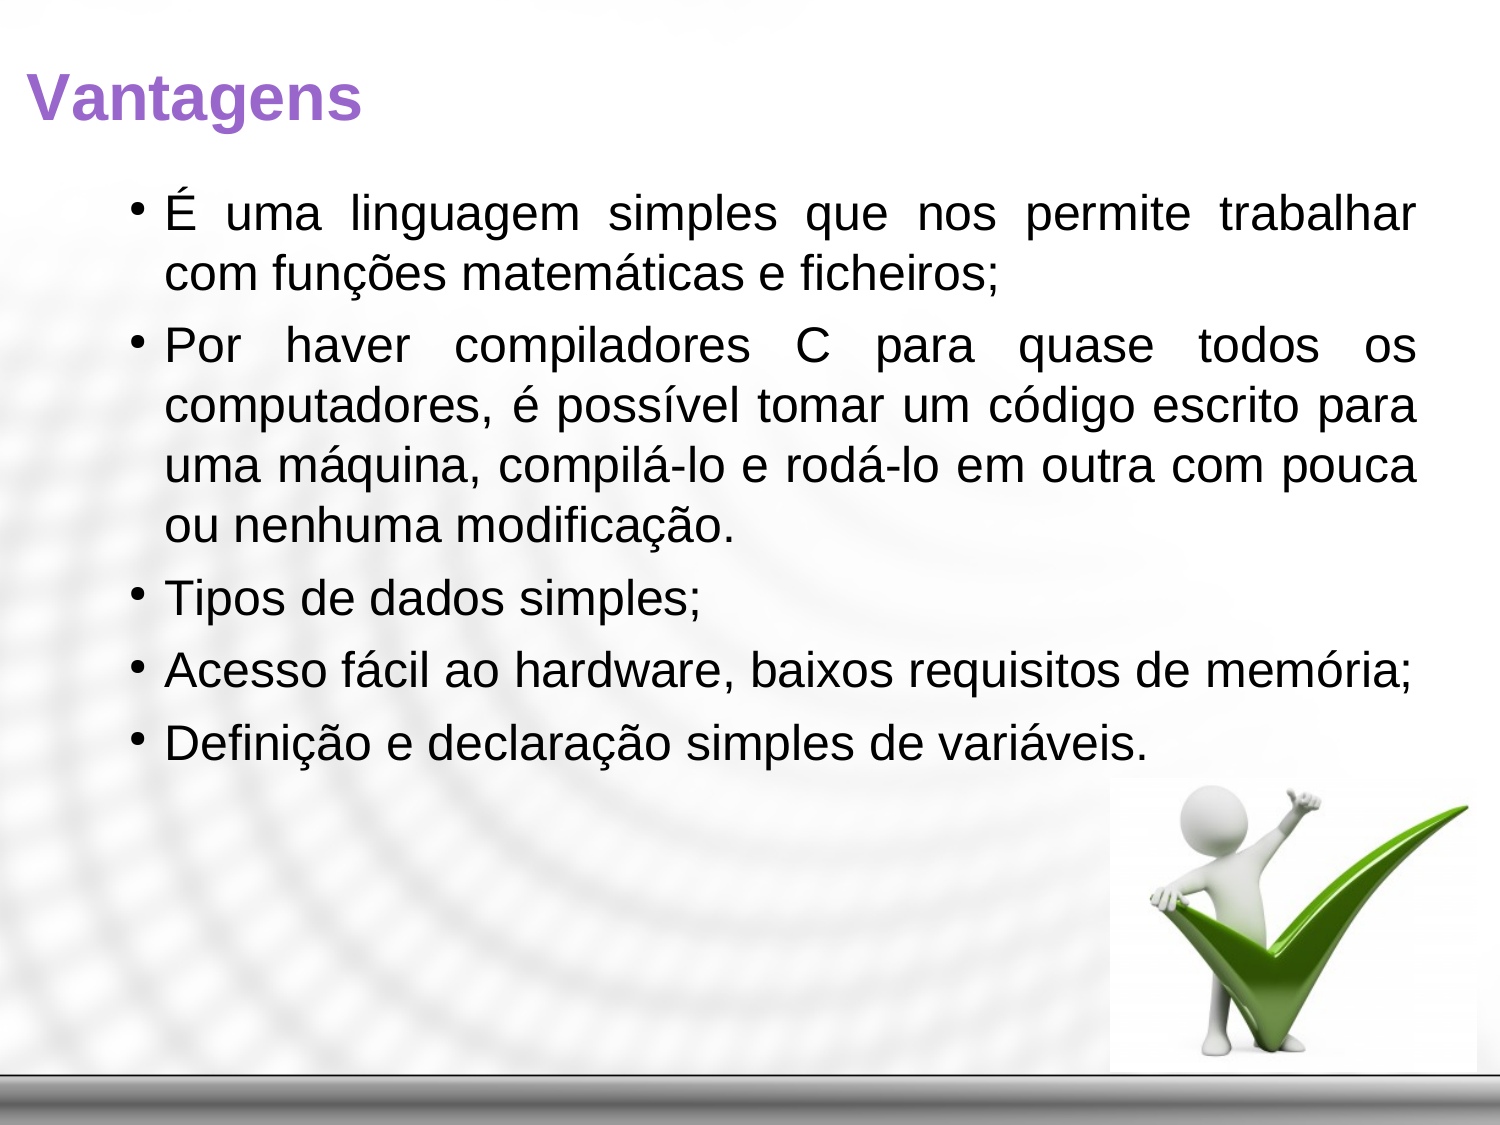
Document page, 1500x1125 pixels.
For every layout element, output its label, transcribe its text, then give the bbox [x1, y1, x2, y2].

list É uma linguagem simples que nos permite trabalhar com funções matemáticas e ficheiros; Por haver compiladores C para quase todos os computadores, é possível tomar um código escrito para uma máquina, compilá-lo e rodá-lo em outra com pouca ou nenhuma modificação. Tipos de dados simples; Acesso fácil ao hardware, baixos requisitos de memória; Definição e declaração simples de variáveis. [58, 172, 1442, 1012]
title Vantagens [11, 46, 1365, 142]
picture [0, 0, 1500, 1125]
